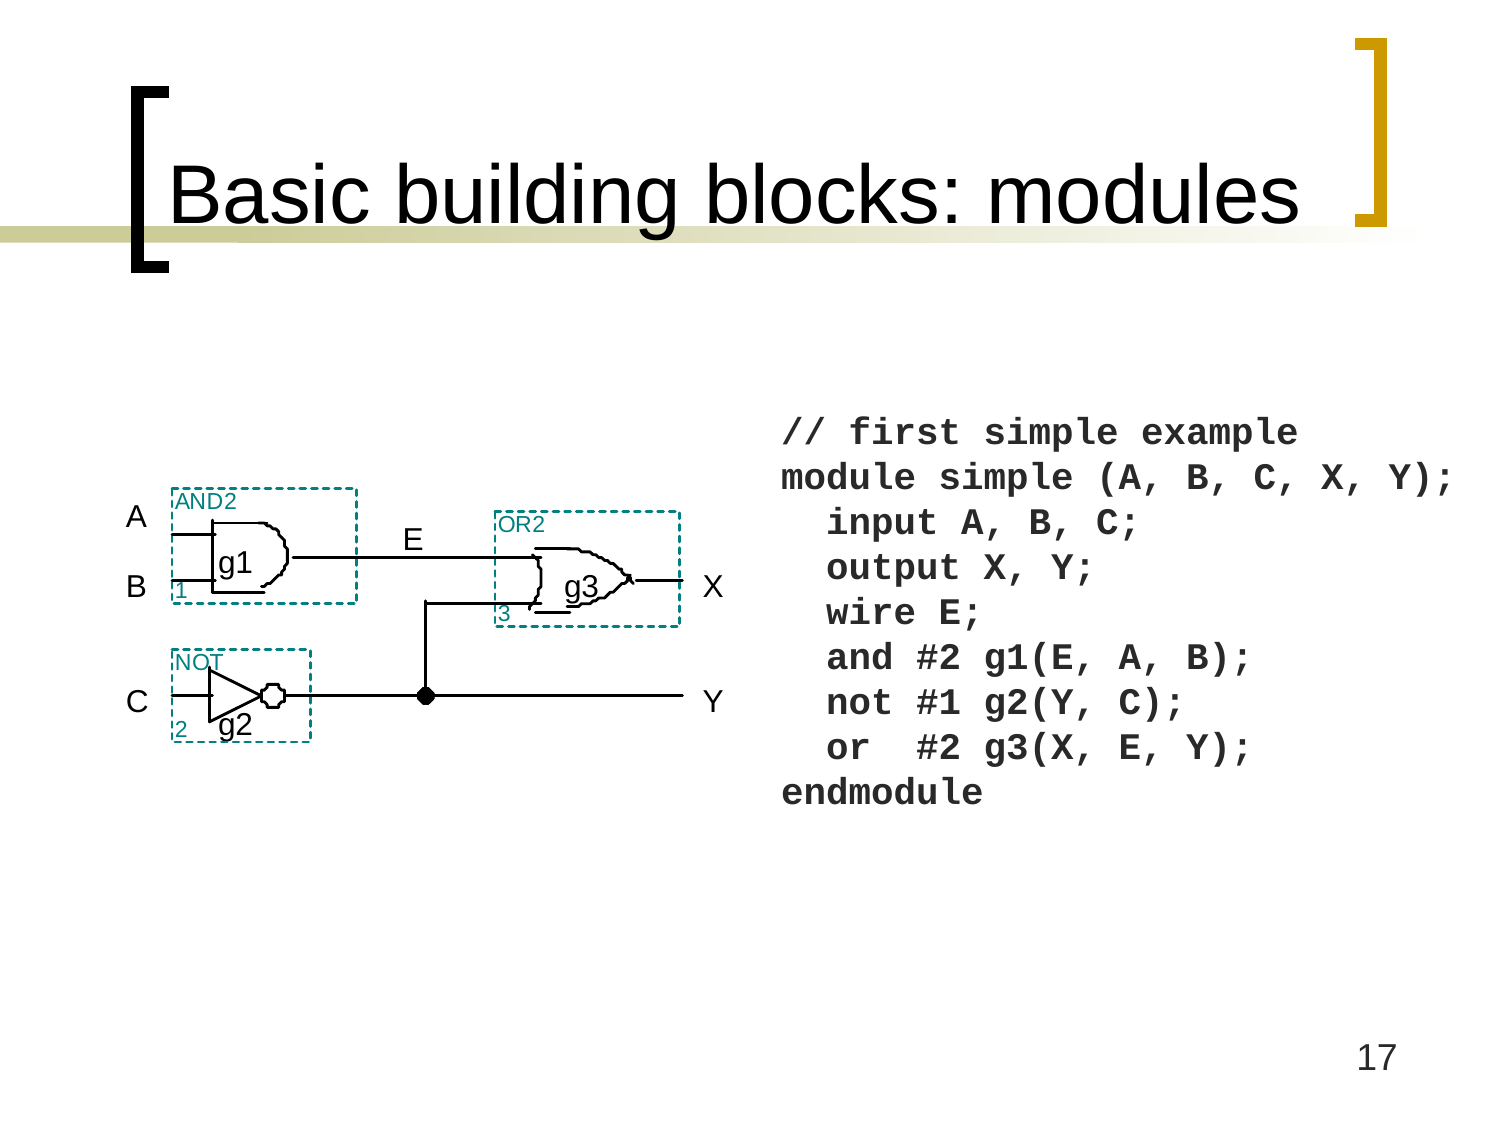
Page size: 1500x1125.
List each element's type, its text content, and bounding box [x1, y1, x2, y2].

title Basic building blocks: modules [152, 15, 1328, 248]
picture [99, 462, 746, 763]
text_box // first simple example module simple (A, B, C, X, Y); input A, B, C; output X, Y; wire E; and #2 g1(E, A, B); not #1 g2(Y, C); or #2 g3(X, E, Y); endmodule [766, 400, 1472, 820]
